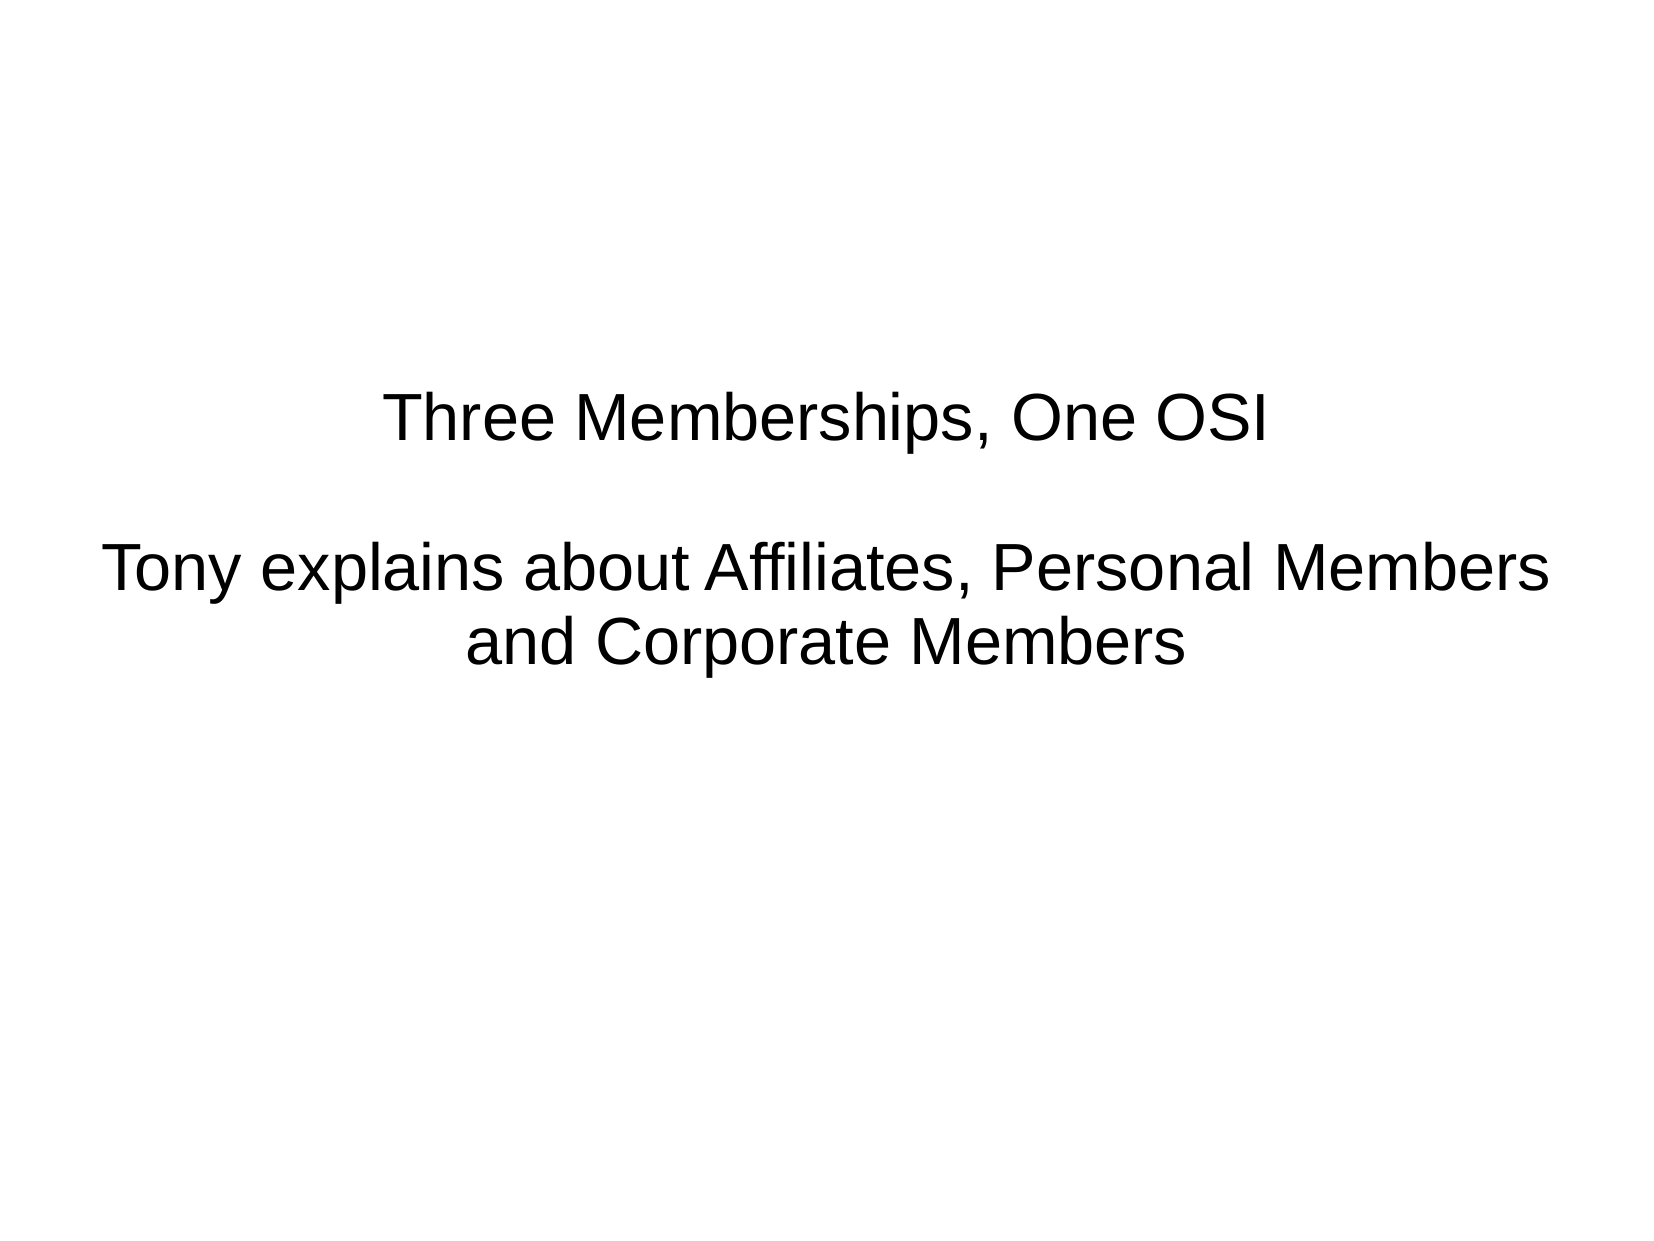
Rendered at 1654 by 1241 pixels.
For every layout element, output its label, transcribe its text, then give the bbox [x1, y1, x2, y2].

subtitle Three Memberships, One OSI Tony explains about Affiliates, Personal Members and Corporate Members [82, 49, 1571, 1010]
